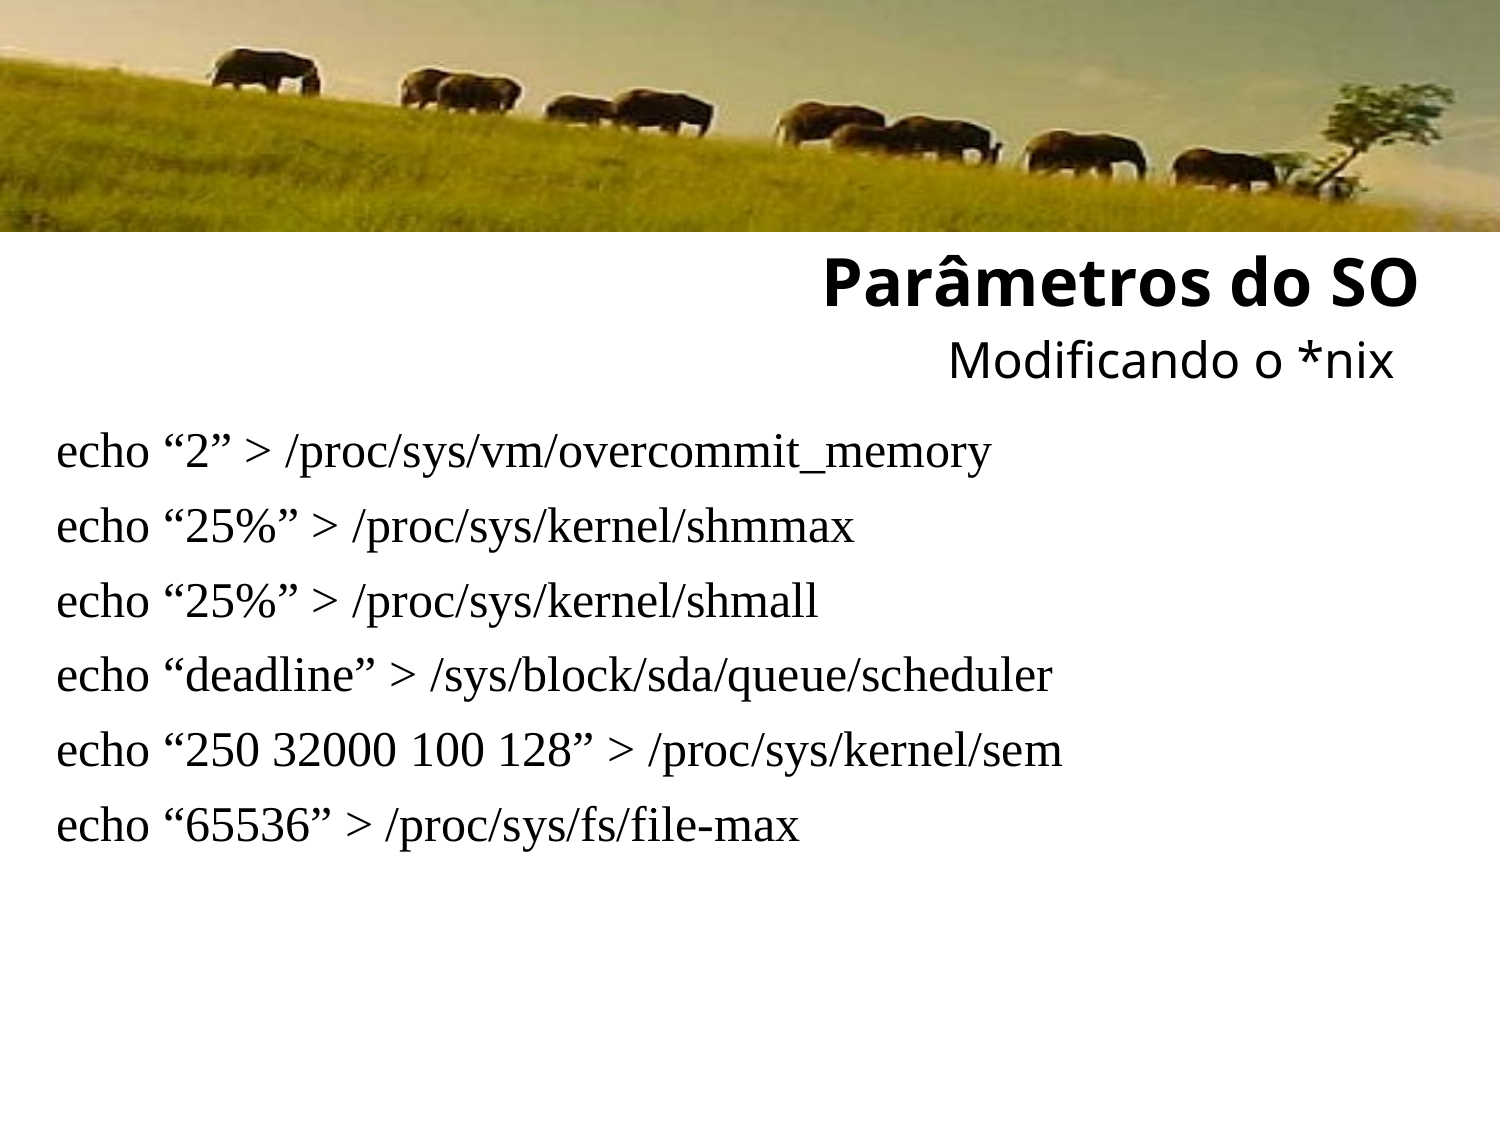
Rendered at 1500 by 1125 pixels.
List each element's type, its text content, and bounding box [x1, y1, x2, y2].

list echo “2” > /proc/sys/vm/overcommit_memory echo “25%” > /proc/sys/kernel/shmmax echo “25%” > /proc/sys/kernel/shmall echo “deadline” > /sys/block/sda/queue/scheduler echo “250 32000 100 128” > /proc/sys/kernel/sem echo “65536” > /proc/sys/fs/file-max [55, 420, 1444, 1041]
picture [0, 0, 1500, 232]
text_box Parâmetros do SO Modificando o *nix [472, 232, 1436, 384]
